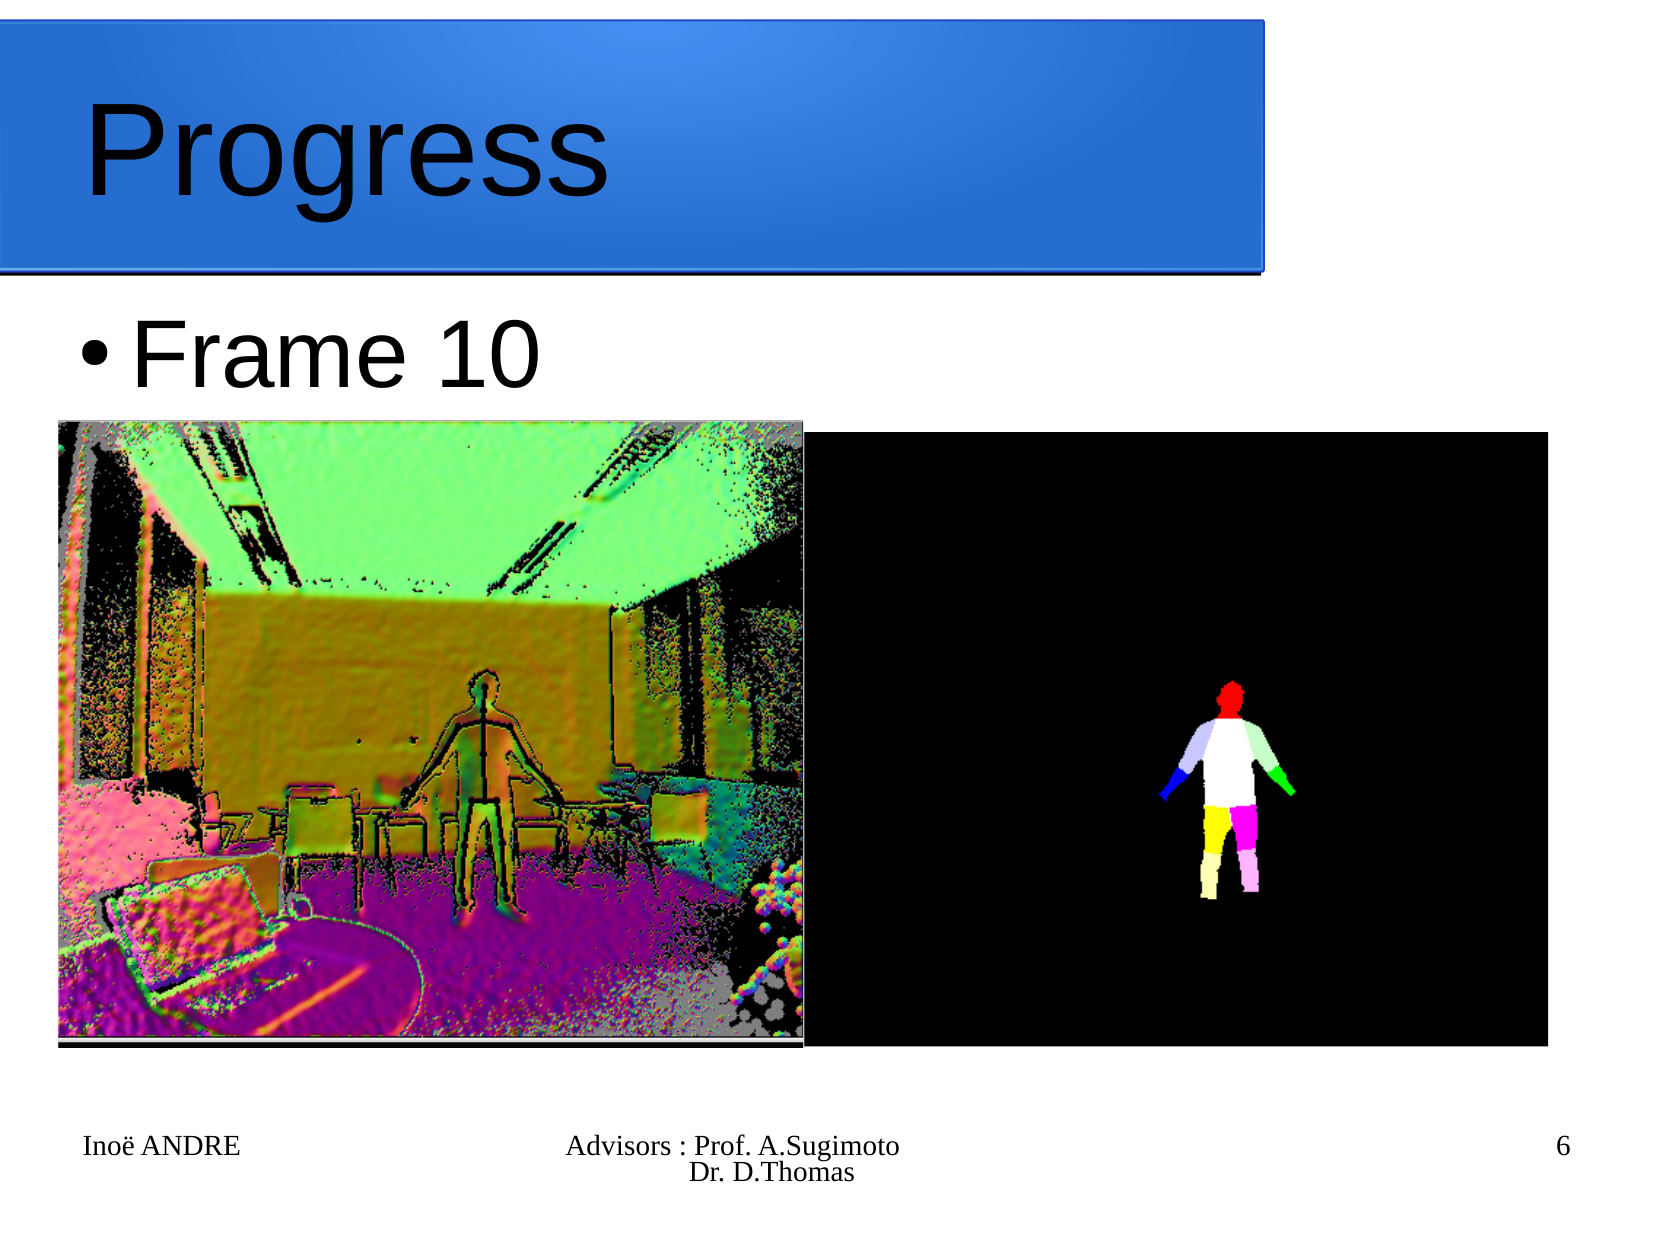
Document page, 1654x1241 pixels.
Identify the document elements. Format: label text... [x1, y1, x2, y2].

picture [57, 420, 1549, 1048]
title Progress [82, 47, 1235, 252]
list Frame 10 [60, 300, 1549, 432]
